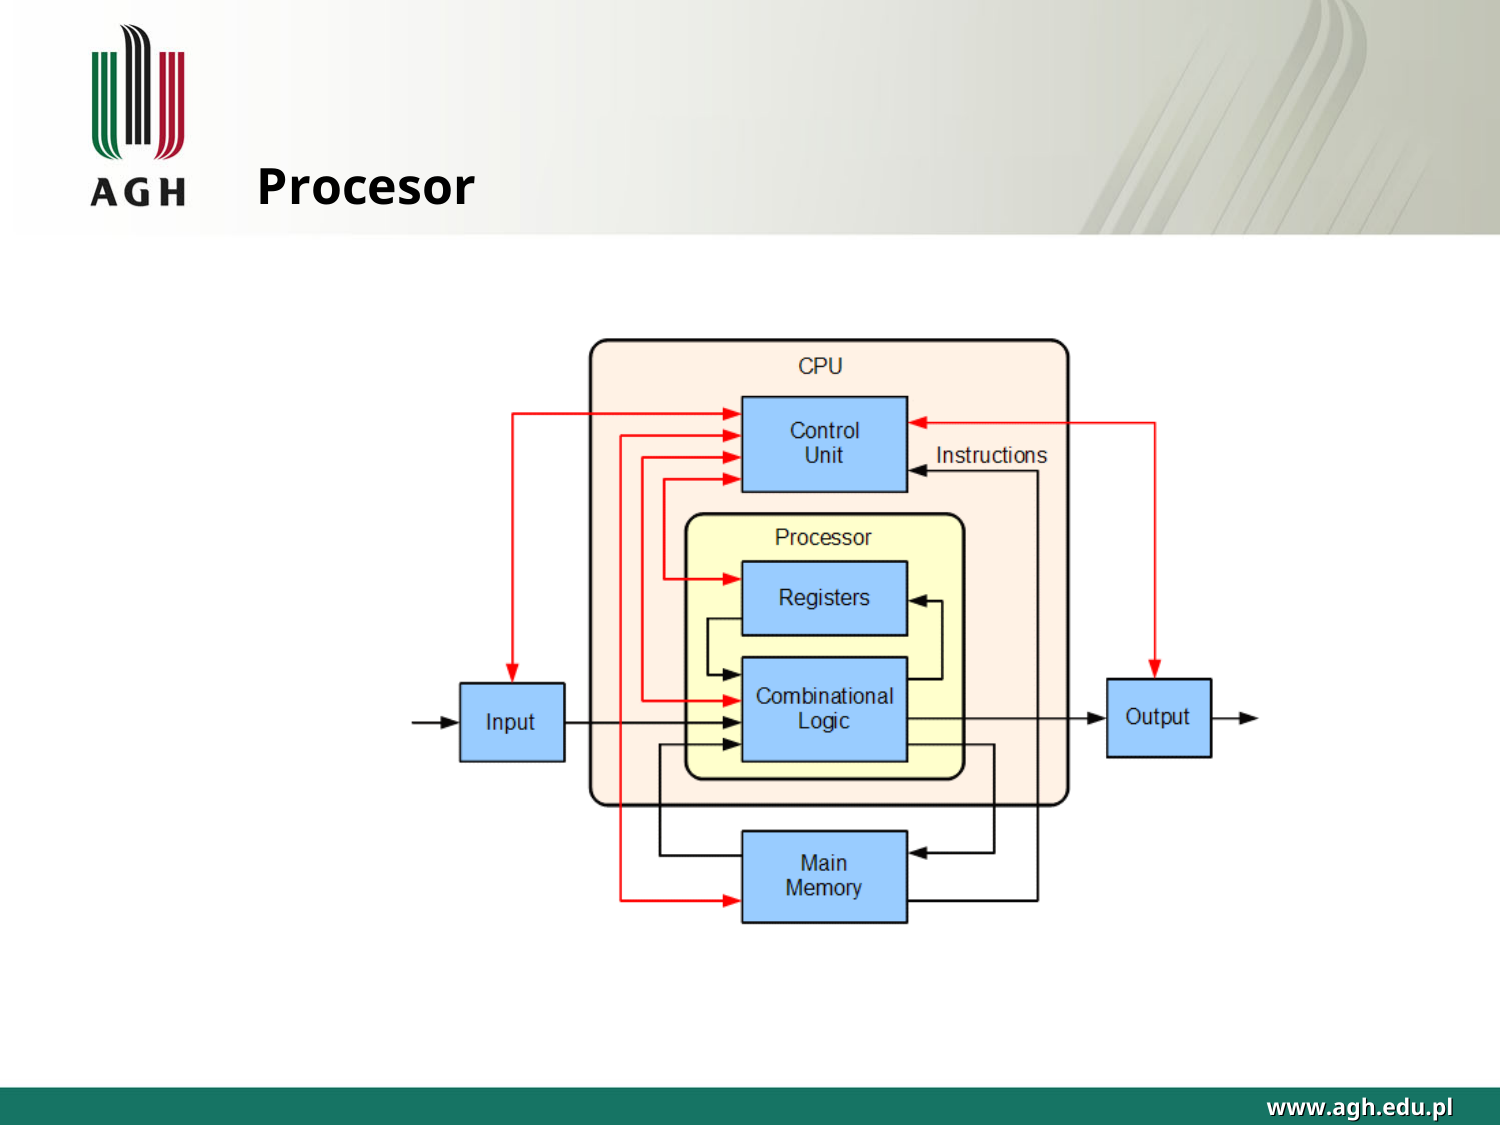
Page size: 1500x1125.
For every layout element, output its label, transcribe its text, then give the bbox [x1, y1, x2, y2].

picture [0, 0, 1500, 1125]
title Procesor [242, 129, 1436, 241]
text_box www.agh.edu.pl [1251, 1084, 1500, 1125]
